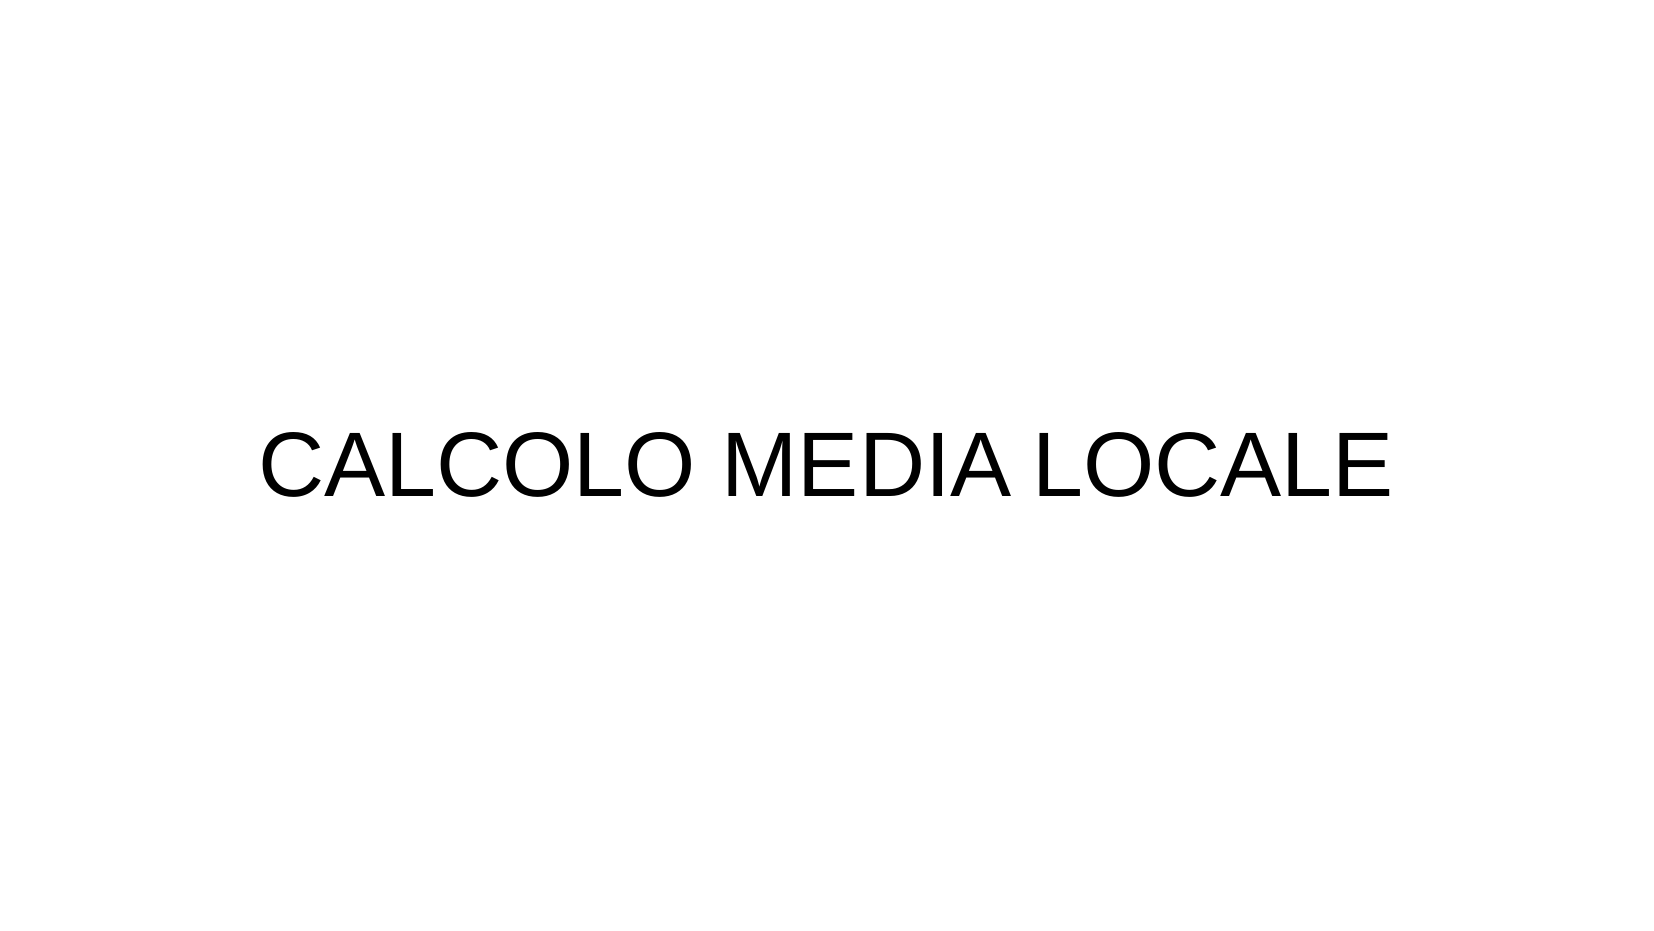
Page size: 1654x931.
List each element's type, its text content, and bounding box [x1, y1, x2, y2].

title CALCOLO MEDIA LOCALE [82, 387, 1571, 543]
